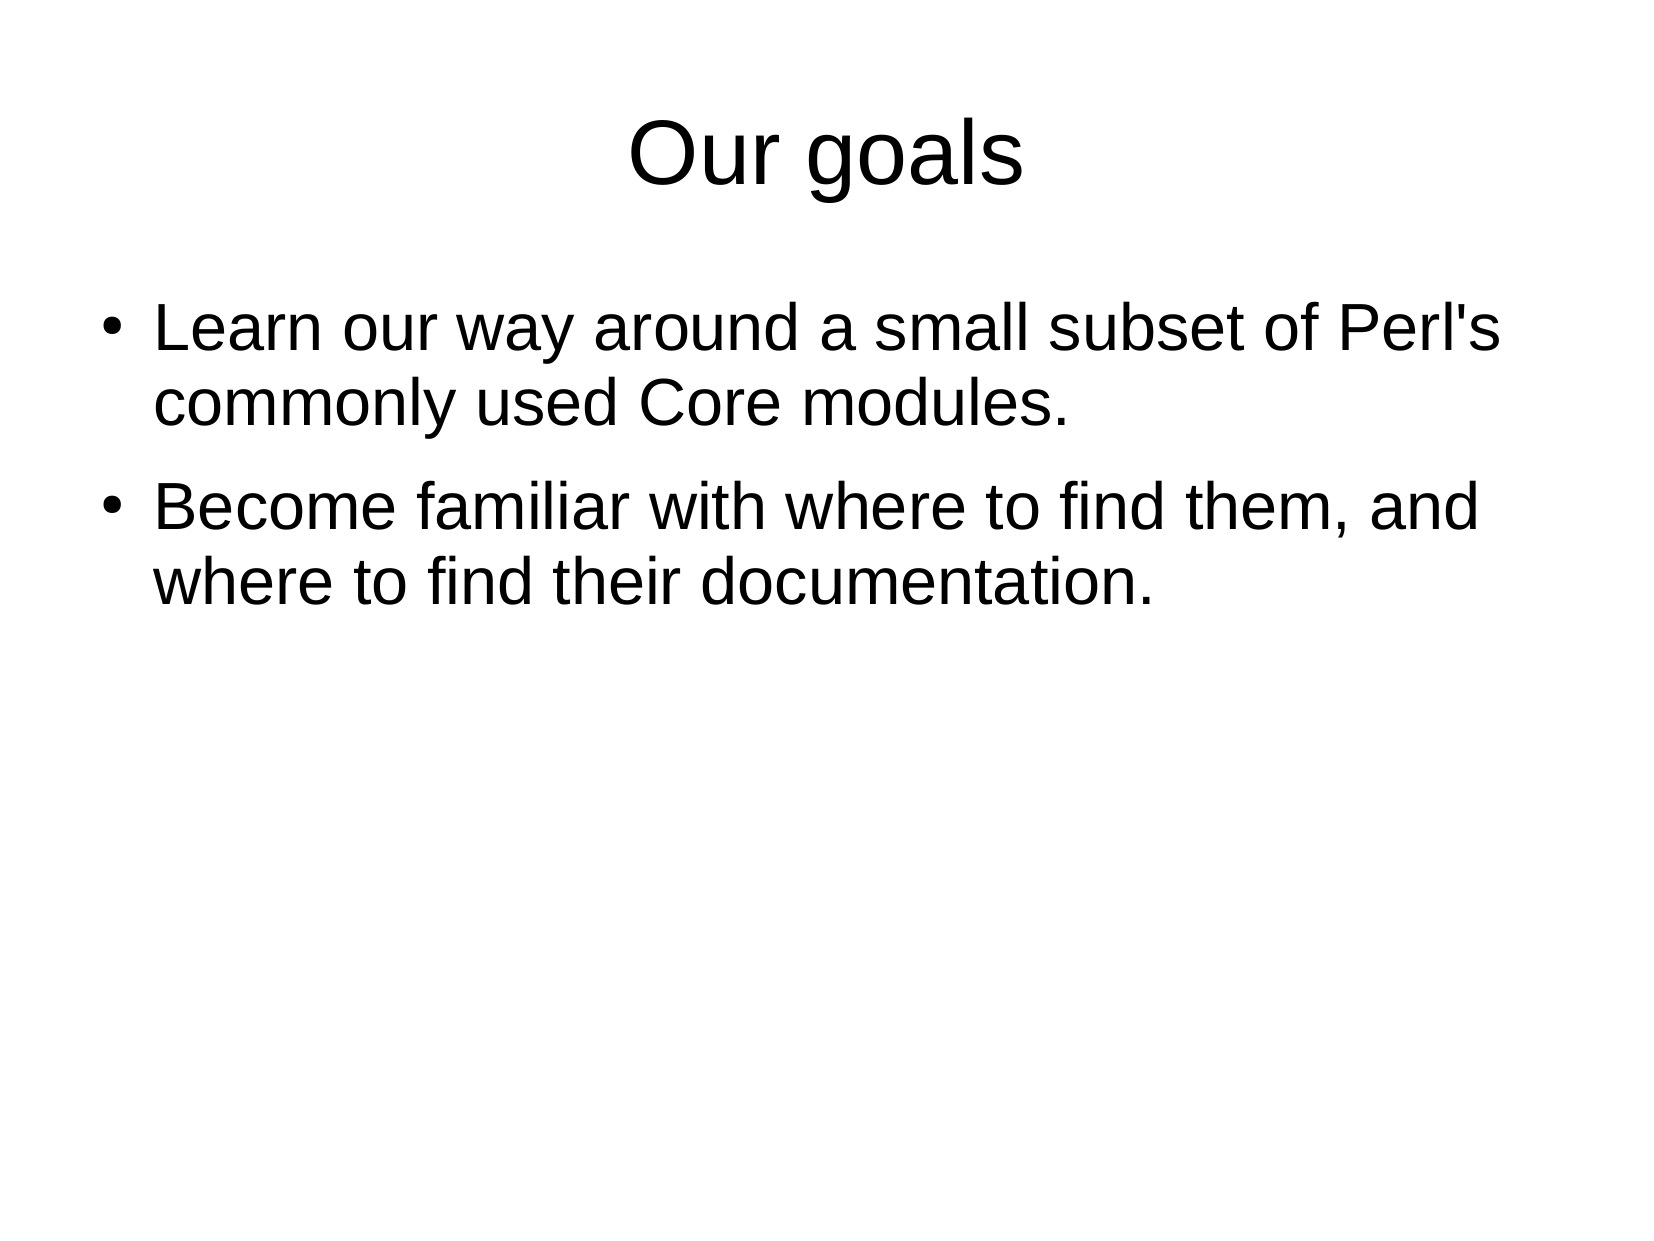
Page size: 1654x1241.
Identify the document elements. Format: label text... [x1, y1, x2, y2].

list Learn our way around a small subset of Perl's commonly used Core modules. Become familiar with where to find them, and where to find their documentation. [82, 290, 1571, 1010]
title Our goals [82, 49, 1571, 257]
